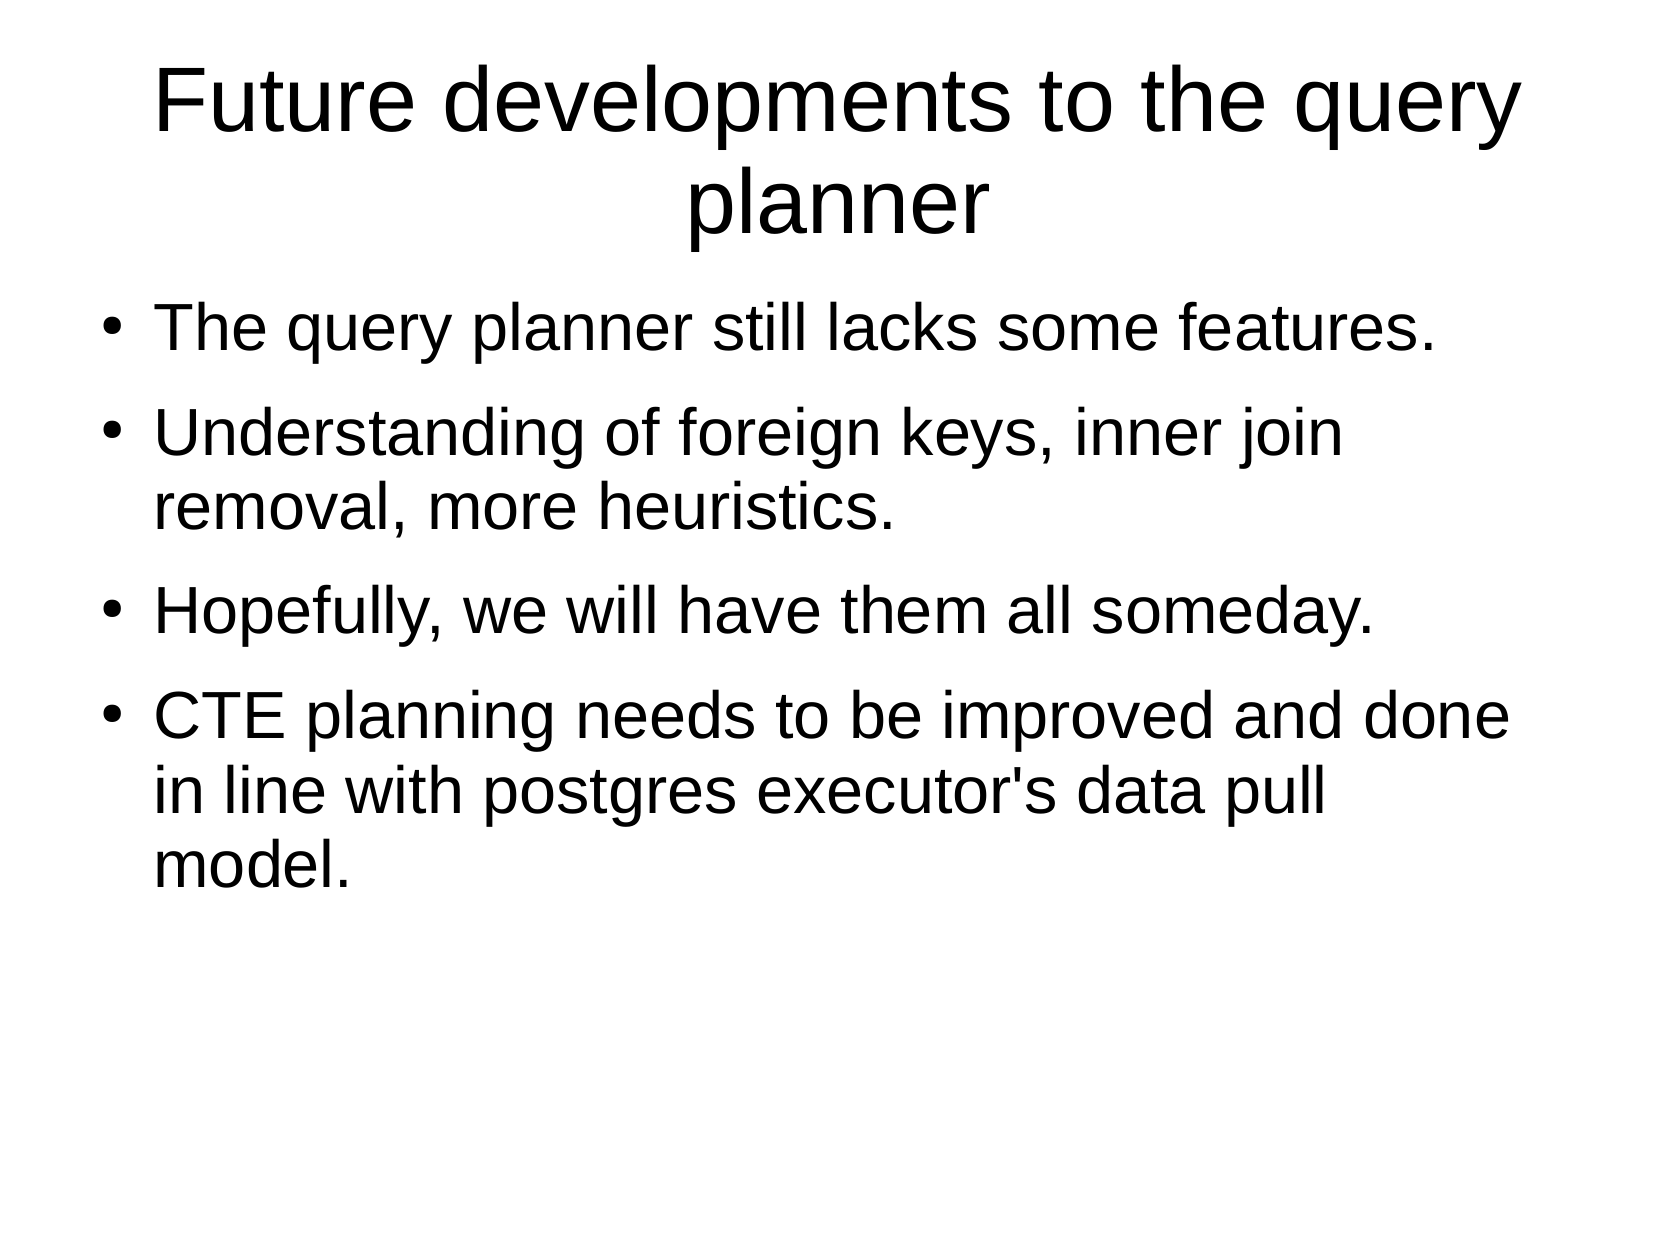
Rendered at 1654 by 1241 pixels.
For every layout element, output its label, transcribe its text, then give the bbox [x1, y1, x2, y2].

list The query planner still lacks some features. Understanding of foreign keys, inner join removal, more heuristics. Hopefully, we will have them all someday. CTE planning needs to be improved and done in line with postgres executor's data pull model. [82, 290, 1538, 1010]
title Future developments to the query planner [94, 47, 1583, 255]
